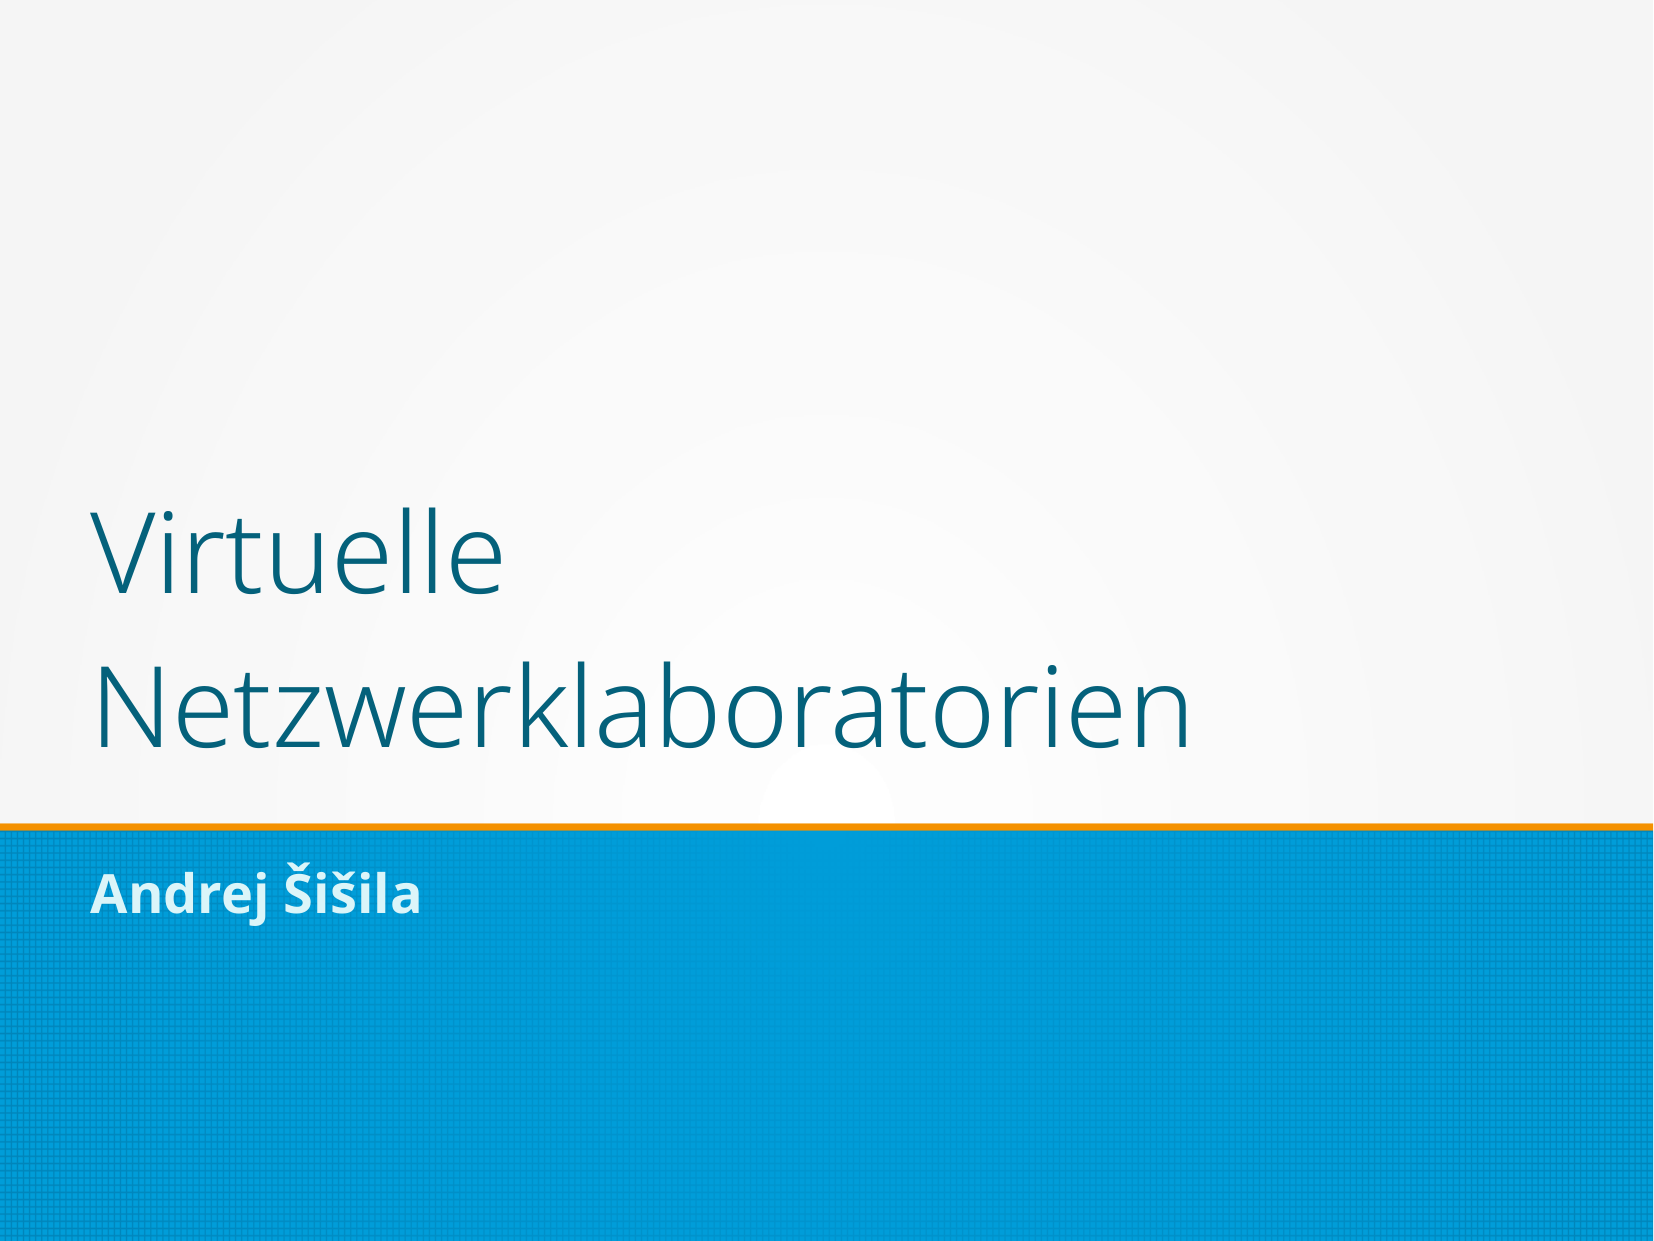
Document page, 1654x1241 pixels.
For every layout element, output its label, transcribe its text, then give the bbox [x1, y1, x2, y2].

picture [0, 0, 1654, 830]
subtitle Andrej Šišila [90, 855, 1653, 1111]
title Virtuelle Netzwerklaboratorien [89, 49, 1653, 781]
